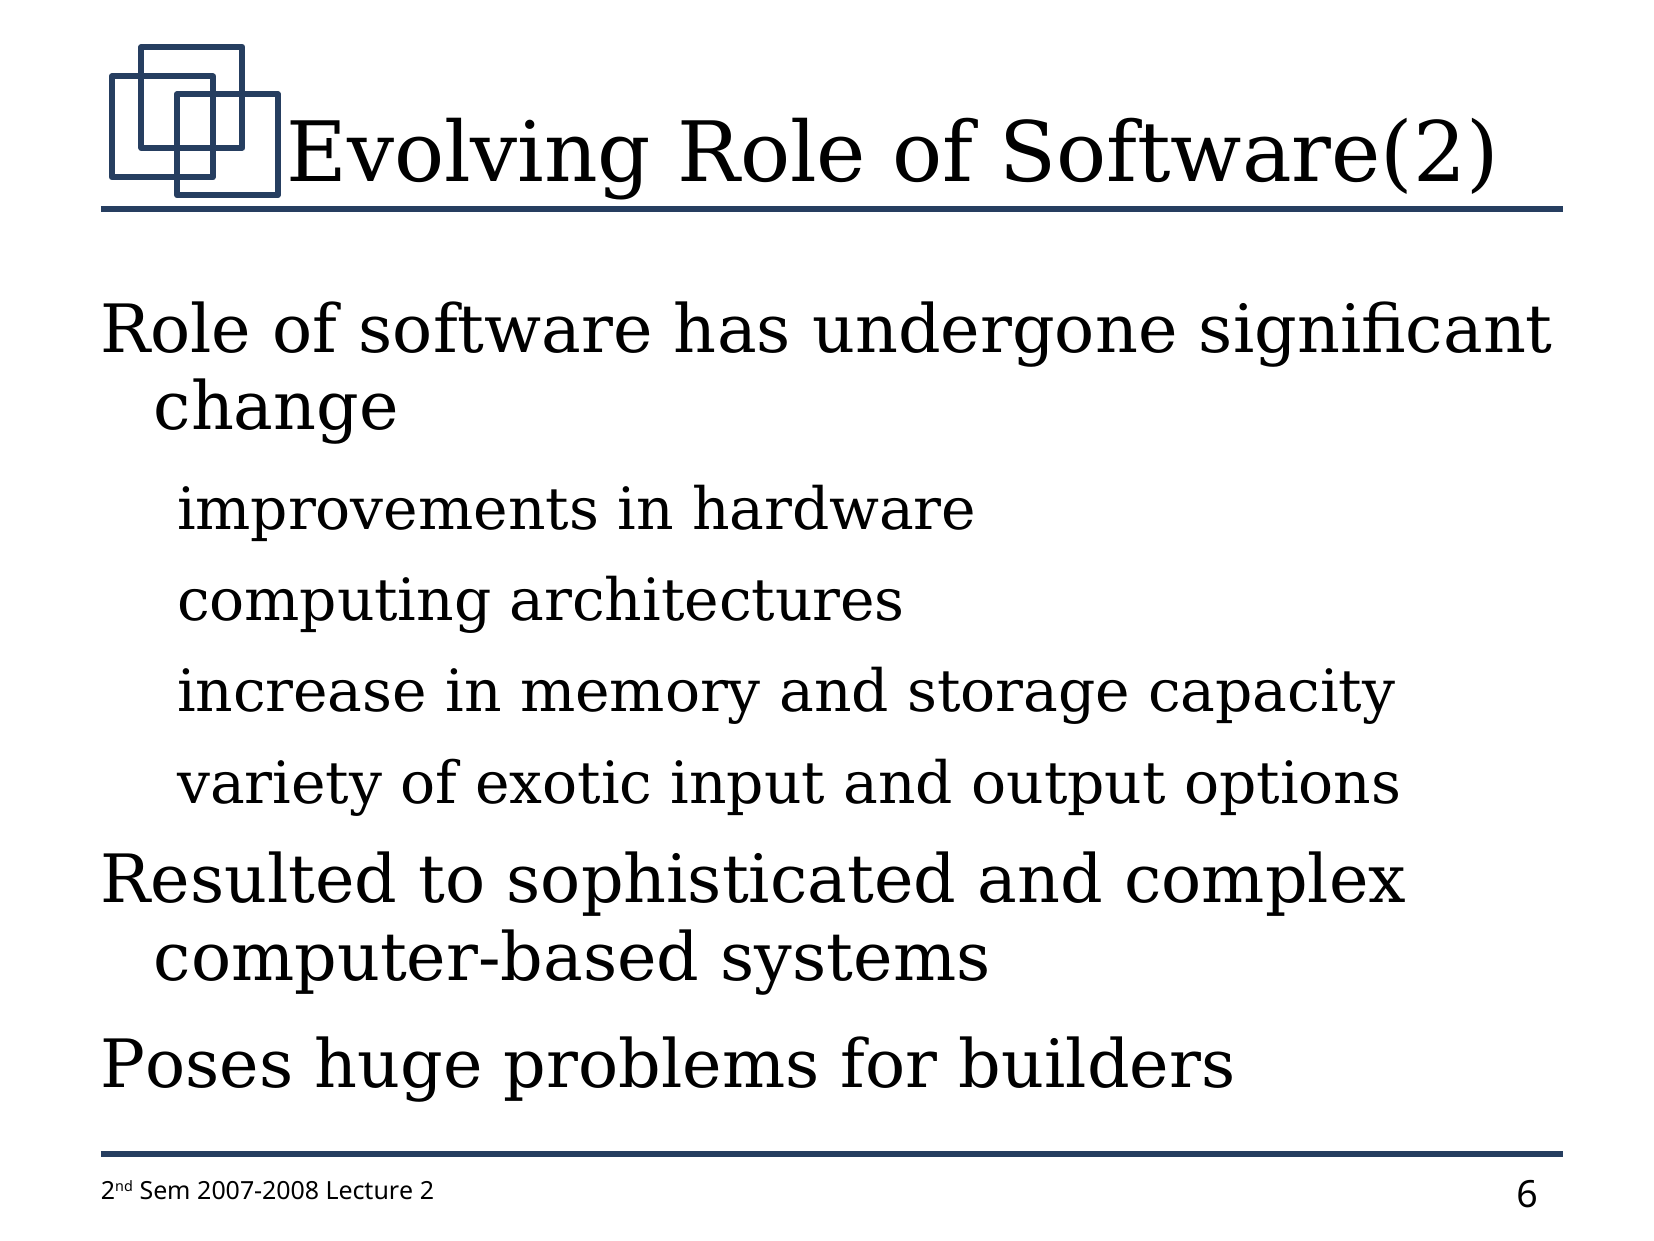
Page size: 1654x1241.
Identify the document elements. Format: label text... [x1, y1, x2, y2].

title Evolving Role of Software(2) [82, 49, 1571, 257]
list Role of software has undergone significant change improvements in hardware computing architectures increase in memory and storage capacity variety of exotic input and output options Resulted to sophisticated and complex computer-based systems Poses huge problems for builders [82, 290, 1571, 1109]
